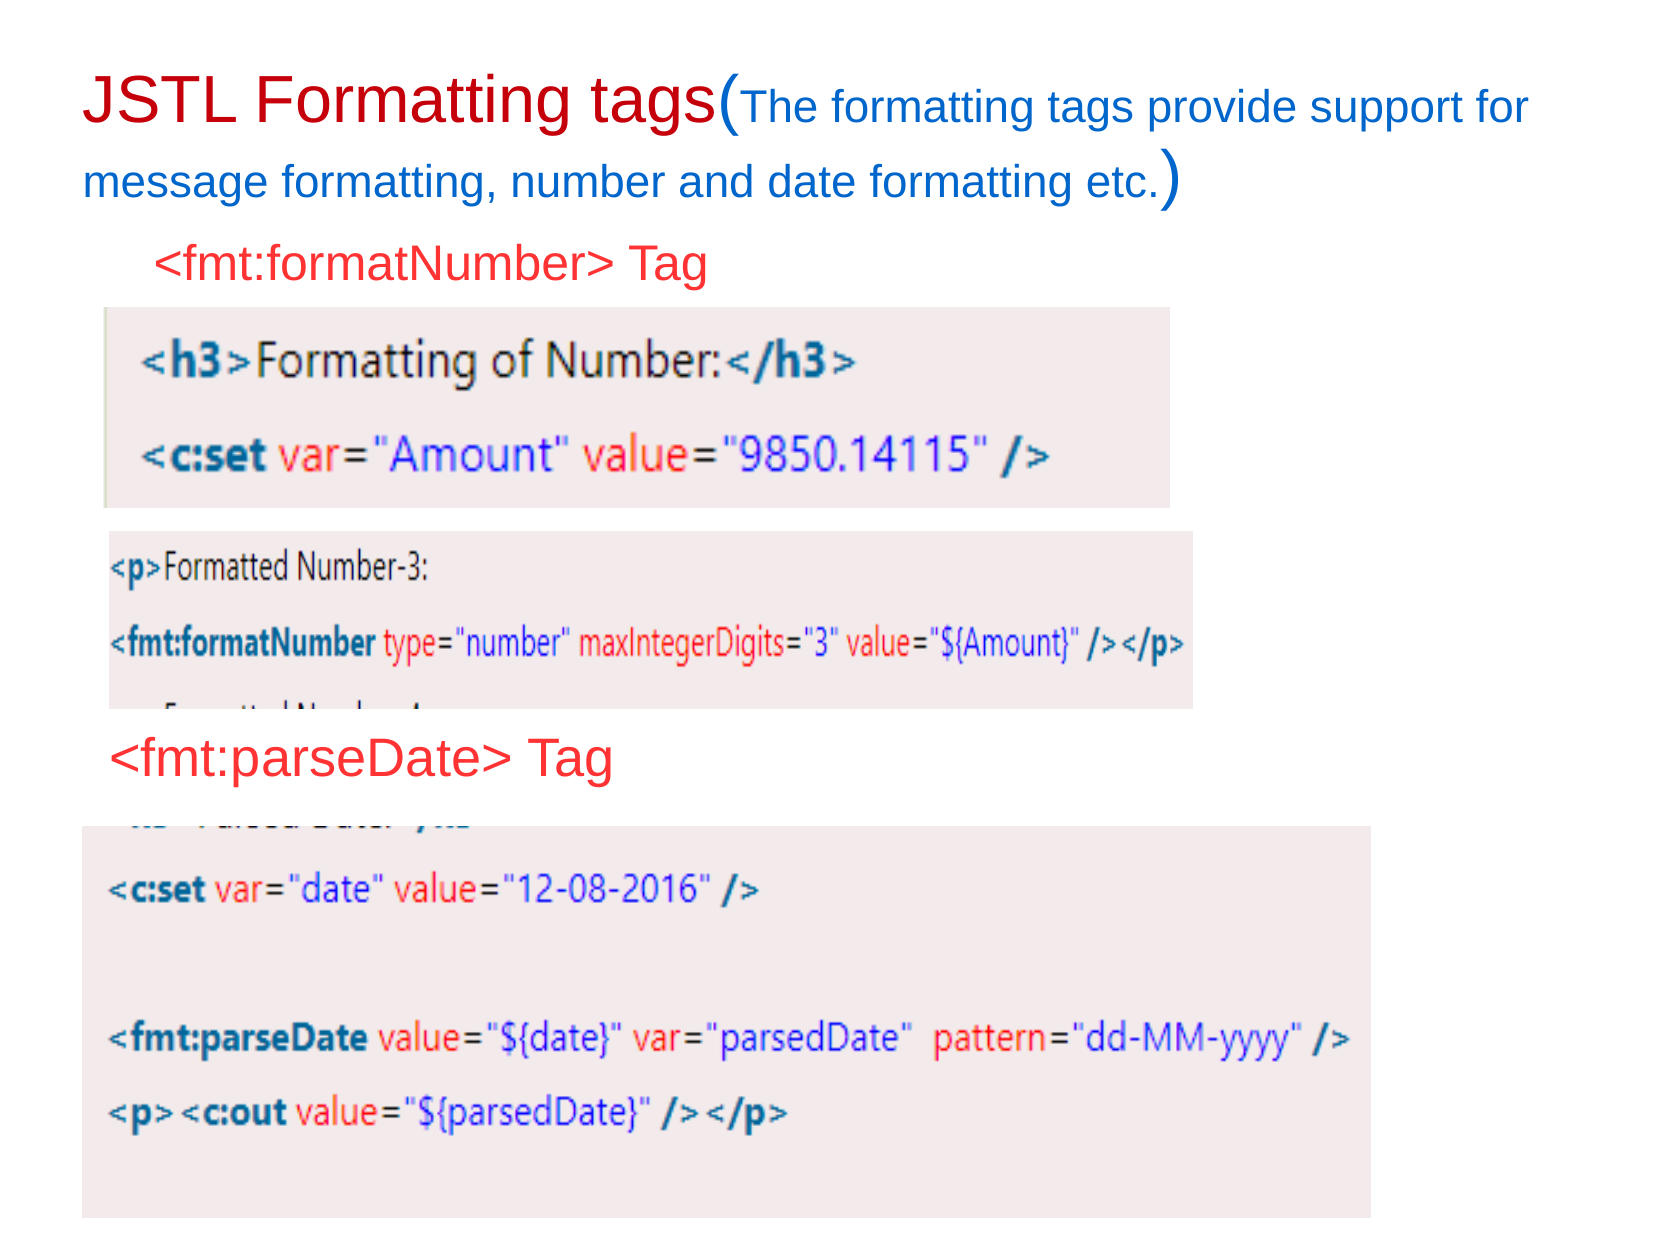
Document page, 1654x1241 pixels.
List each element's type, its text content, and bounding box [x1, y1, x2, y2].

picture [102, 307, 1170, 508]
text_box <fmt:parseDate> Tag [94, 720, 815, 796]
list <fmt:formatNumber> Tag [82, 235, 1571, 626]
picture [109, 531, 1193, 709]
picture [82, 826, 1371, 1218]
title JSTL Formatting tags(The formatting tags provide support for message formatting, number and date formatting etc.) [82, 49, 1571, 225]
